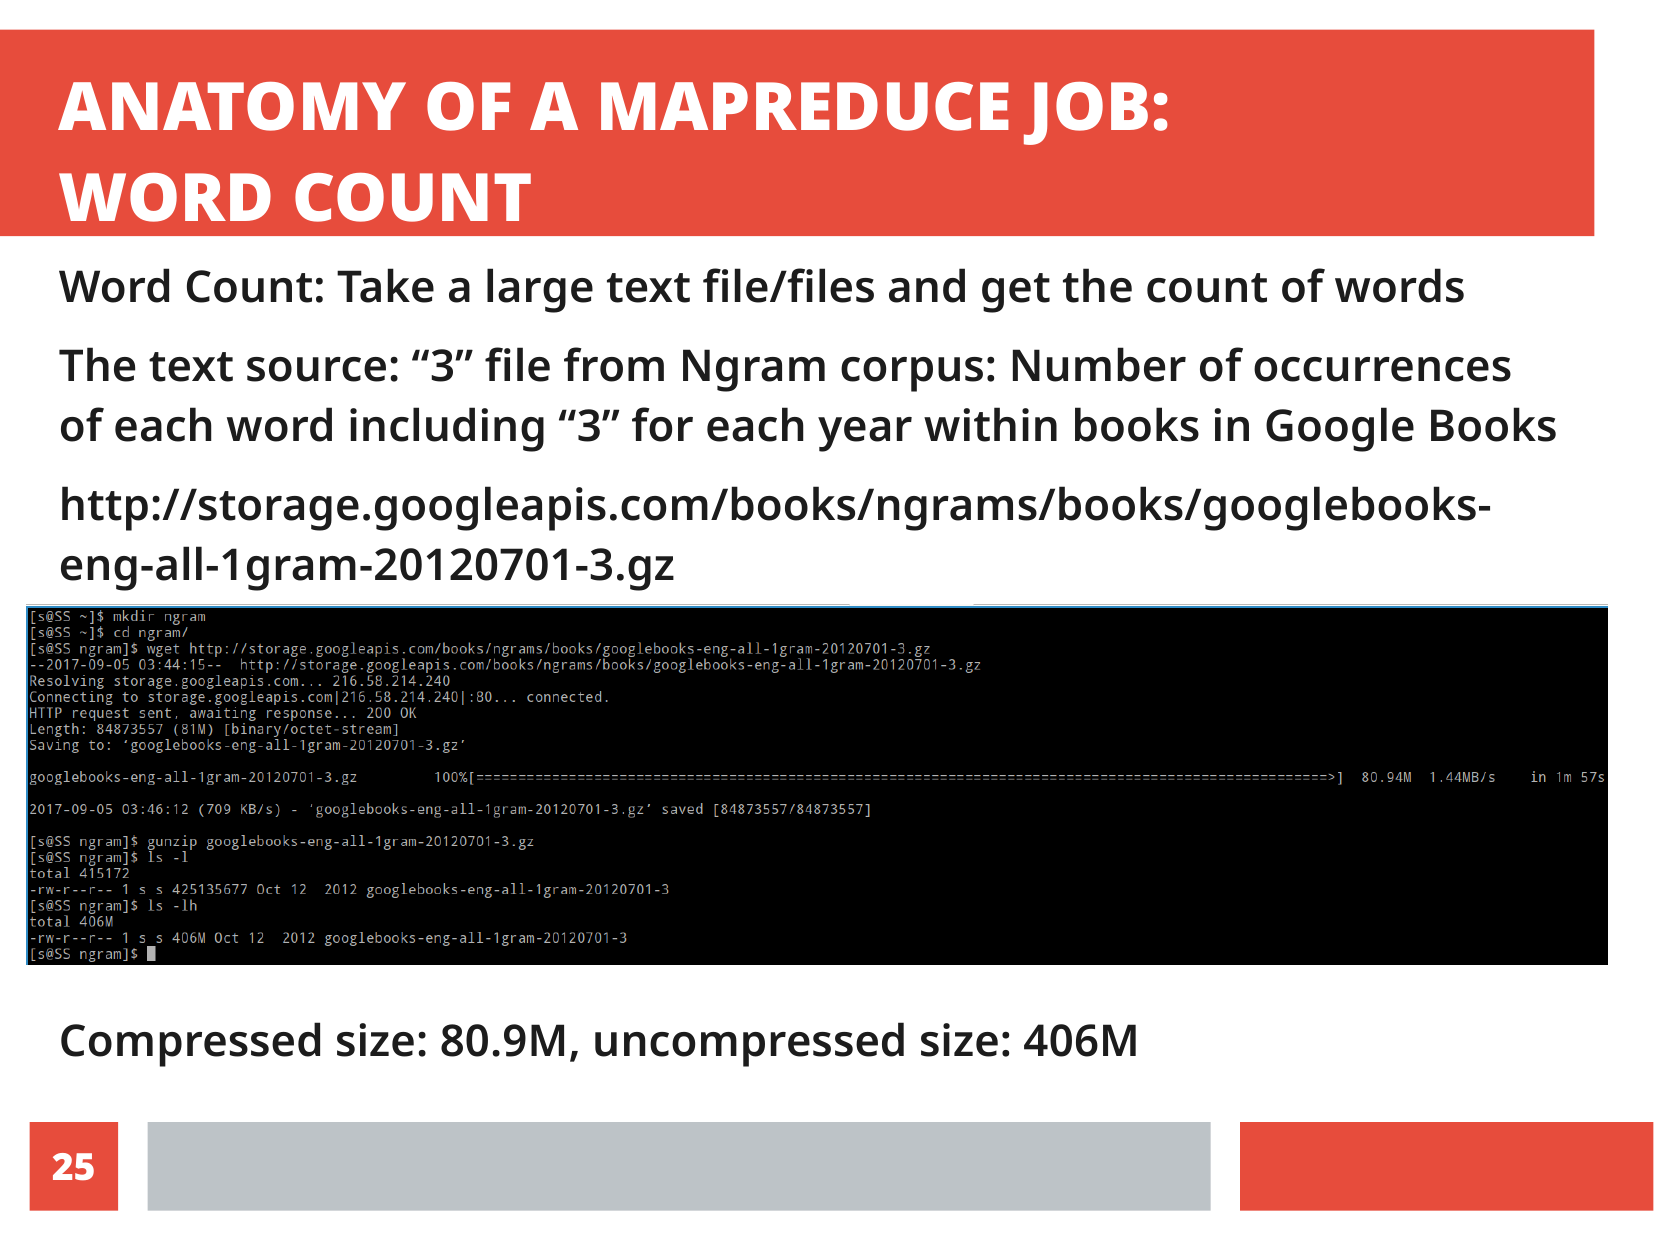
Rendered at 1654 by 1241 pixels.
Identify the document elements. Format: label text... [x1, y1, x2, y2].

list Word Count: Take a large text file/files and get the count of words The text source: “3” file from Ngram corpus: Number of occurrences of each word including “3” for each year within books in Google Books http://storage.googleapis.com/books/ngrams/books/googlebooks-eng-all-1gram-20120701-3.gz Compressed size: 80.9M, uncompressed size: 406M [59, 965, 1565, 1093]
picture [26, 604, 1608, 965]
list Word Count: Take a large text file/files and get the count of words The text source: “3” file from Ngram corpus: Number of occurrences of each word including “3” for each year within books in Google Books http://storage.googleapis.com/books/ngrams/books/googlebooks-eng-all-1gram-20120701-3.gz Compressed size: 80.9M, uncompressed size: 406M [59, 255, 1565, 604]
title ANATOMY OF A MAPREDUCE JOB: WORD COUNT [59, 59, 1595, 207]
